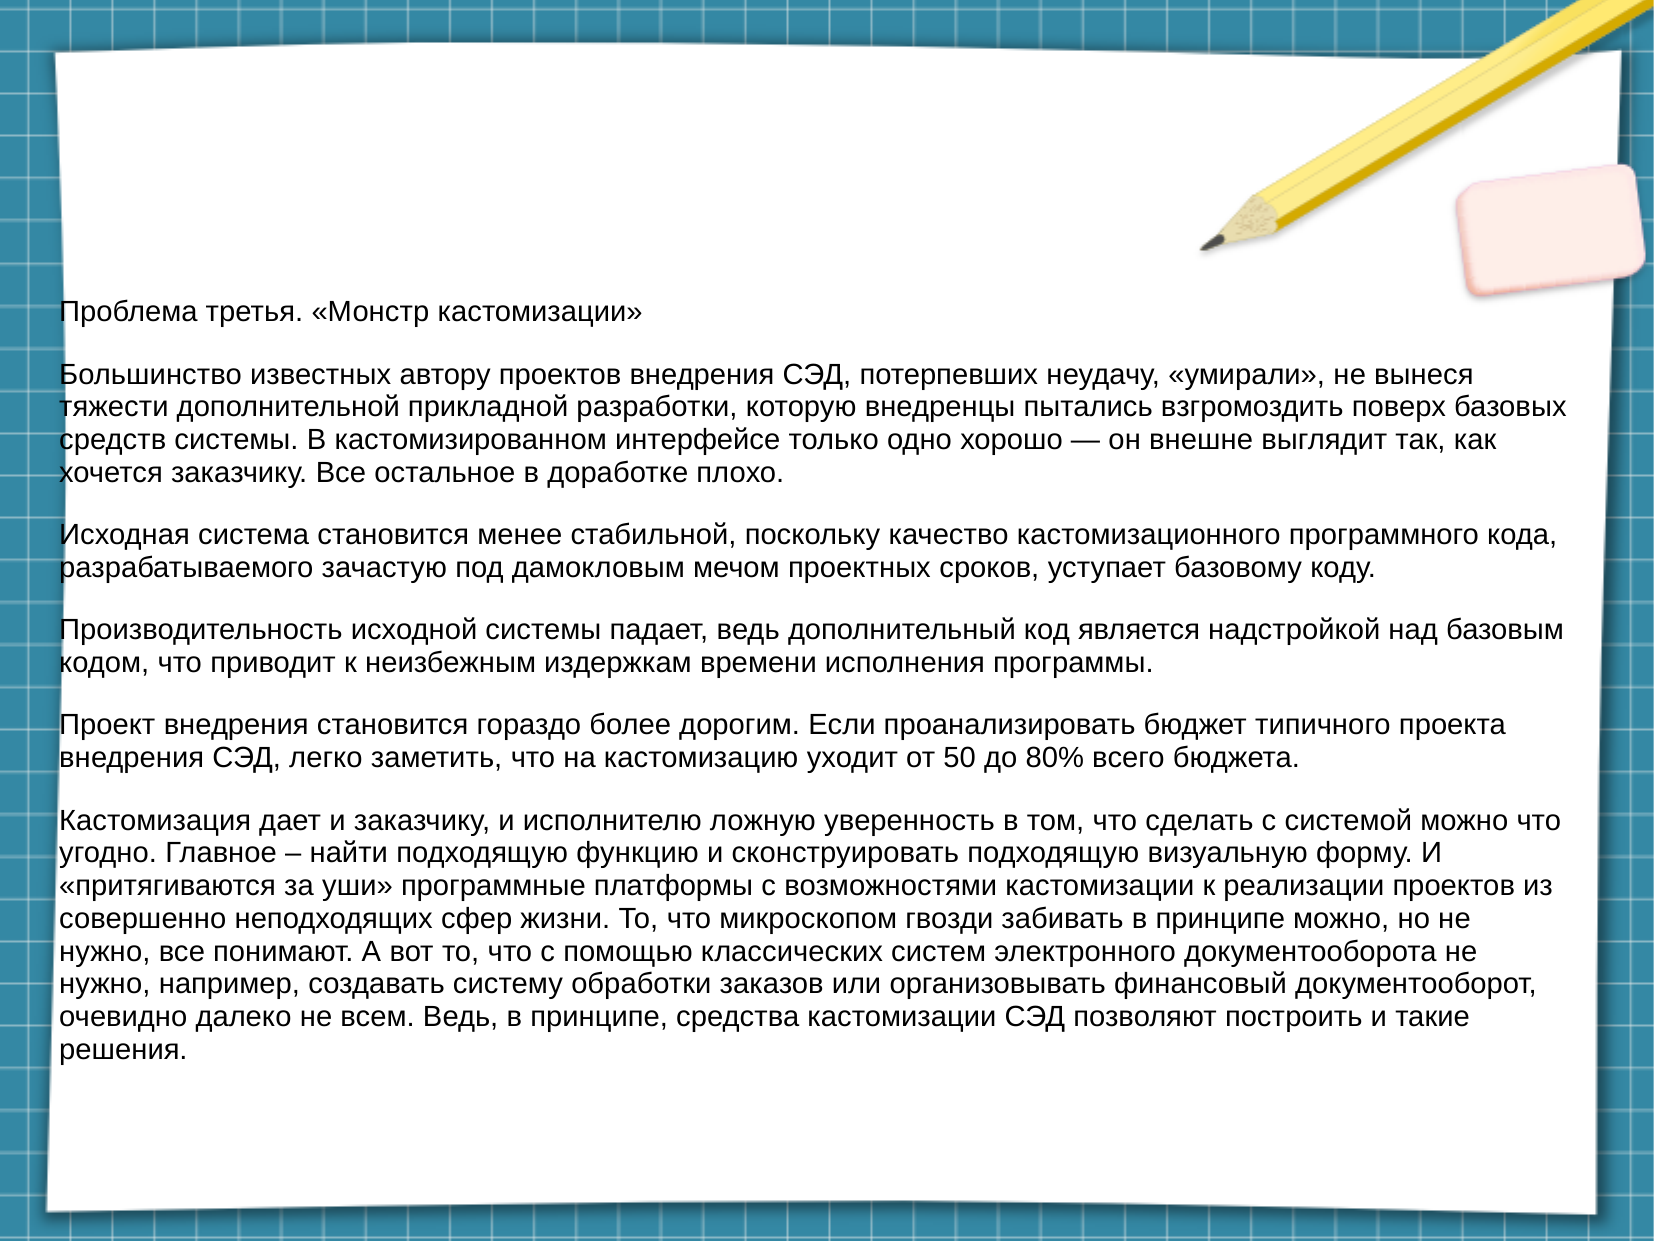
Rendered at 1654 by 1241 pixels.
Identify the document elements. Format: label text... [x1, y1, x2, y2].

list Проблема третья. «Монстр кастомизации» Большинство известных автору проектов внедрения СЭД, потерпевших неудачу, «умирали», не вынеся тяжести дополнительной прикладной разработки, которую внедренцы пытались взгромоздить поверх базовых средств системы. В кастомизированном интерфейсе только одно хорошо — он внешне выглядит так, как хочется заказчику. Все остальное в доработке плохо. Исходная система становится менее стабильной, поскольку качество кастомизационного программного кода, разрабатываемого зачастую под дамокловым мечом проектных сроков, уступает базовому коду. Производительность исходной системы падает, ведь дополнительный код является надстройкой над базовым кодом, что приводит к неизбежным издержкам времени исполнения программы. Проект внедрения становится гораздо более дорогим. Если проанализировать бюджет типичного проекта внедрения СЭД, легко заметить, что на кастомизацию уходит от 50 до 80% всего бюджета. Кастомизация дает и заказчику, и исполнителю ложную уверенность в том, что сделать с системой можно что угодно. Главное – найти подходящую функцию и сконструировать подходящую визуальную форму. И «притягиваются за уши» программные платформы с возможностями кастомизации к реализации проектов из совершенно неподходящих сфер жизни. То, что микроскопом гвозди забивать в принципе можно, но не нужно, все понимают. А вот то, что с помощью классических систем электронного документооборота не нужно, например, создавать систему обработки заказов или организовывать финансовый документооборот, очевидно далеко не всем. Ведь, в принципе, средства кастомизации СЭД позволяют построить и такие решения. [59, 295, 1571, 1192]
picture [0, 0, 1654, 1241]
